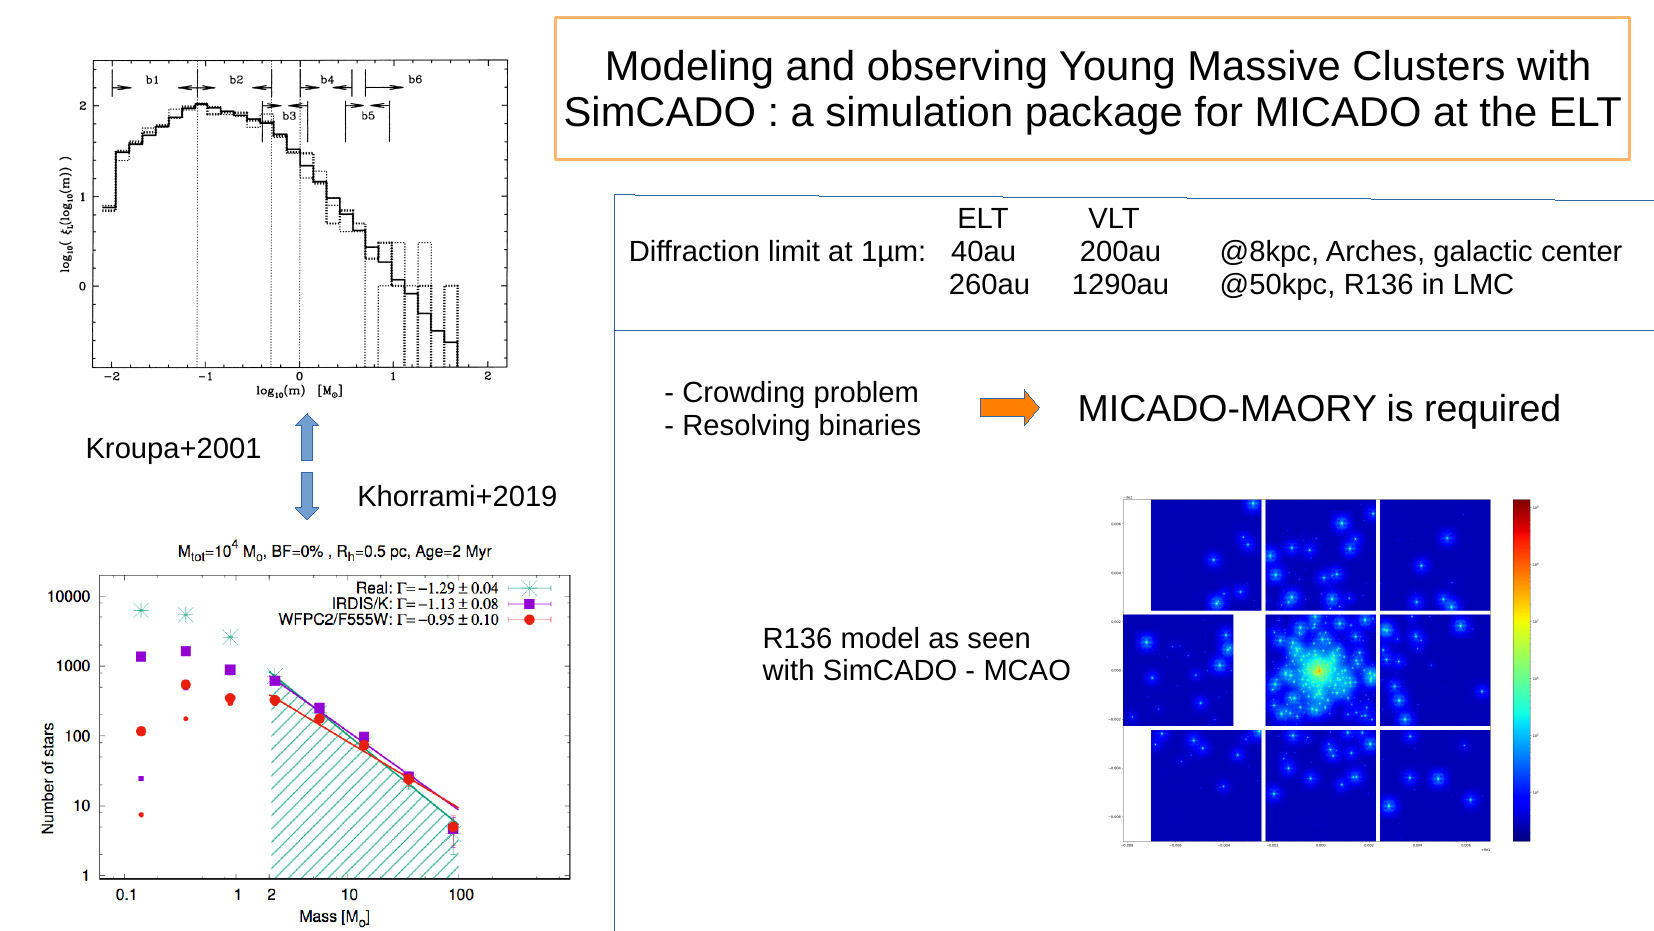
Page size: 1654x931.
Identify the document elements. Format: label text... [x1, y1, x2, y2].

text_box - Crowding problem - Resolving binaries [649, 368, 981, 449]
picture [29, 537, 573, 931]
text_box Khorrami+2019 [342, 472, 579, 521]
title Modeling and observing Young Massive Clusters with SimCADO : a simulation package for MICADO at the ELT [543, 11, 1654, 166]
text_box [295, 472, 319, 520]
picture [1102, 490, 1548, 857]
text_box [295, 413, 319, 461]
text_box R136 model as seen with SimCADO - MCAO [747, 614, 1087, 697]
text_box MICADO-MAORY is required [1062, 380, 1583, 438]
text_box ELT VLT Diffraction limit at 1µm: 40au 200au @8kpc, Arches, galactic center 260au 1290au @50kpc, R136 in LMC [615, 194, 1654, 330]
text_box Kroupa+2001 [70, 424, 284, 473]
text_box ELT VLT Diffraction limit at 1µm: 40au 200au @8kpc, Arches, galactic center 260au 1290au @50kpc, R136 in LMC [615, 331, 1654, 341]
picture [47, 47, 521, 402]
text_box [981, 389, 1040, 426]
